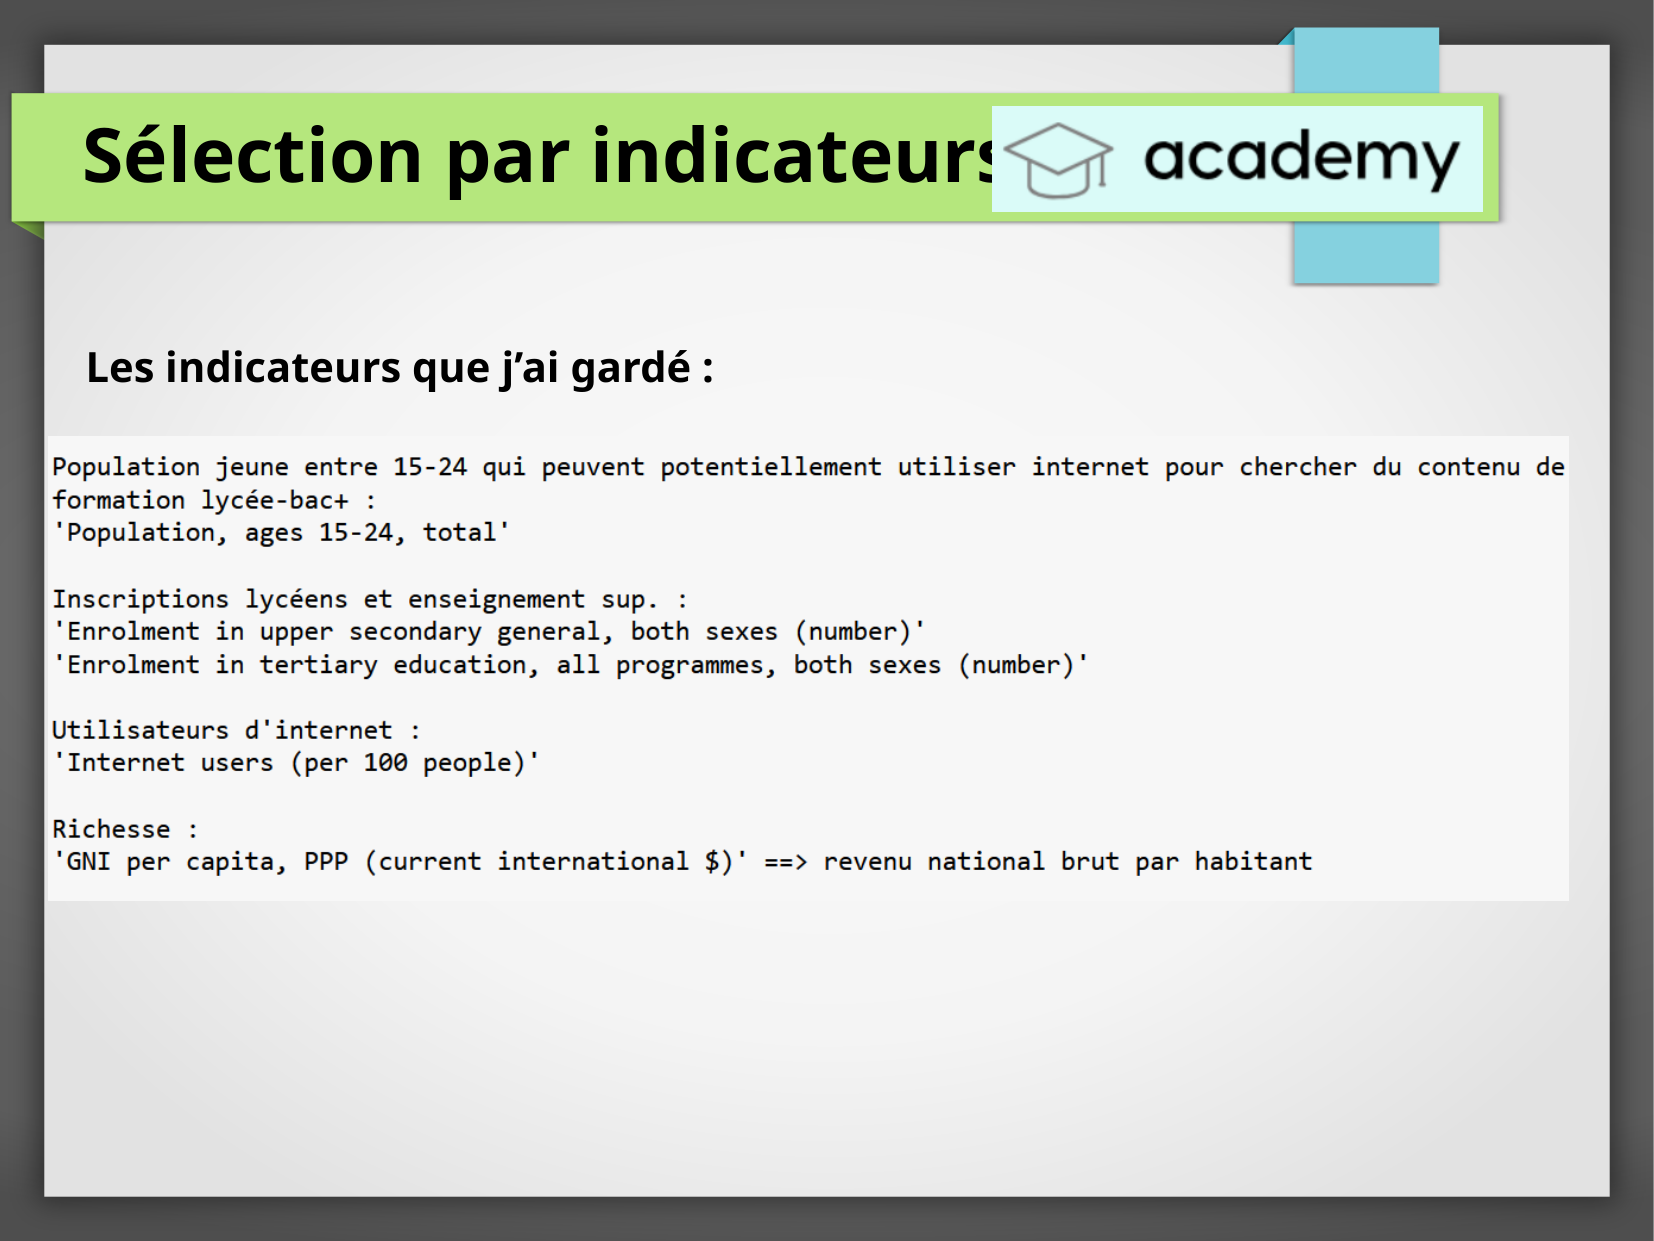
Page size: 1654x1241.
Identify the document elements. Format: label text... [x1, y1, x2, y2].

title Sélection par indicateurs [82, 94, 1264, 213]
text_box Les indicateurs que j’ai gardé : [70, 330, 1418, 395]
picture [0, 0, 1654, 1241]
